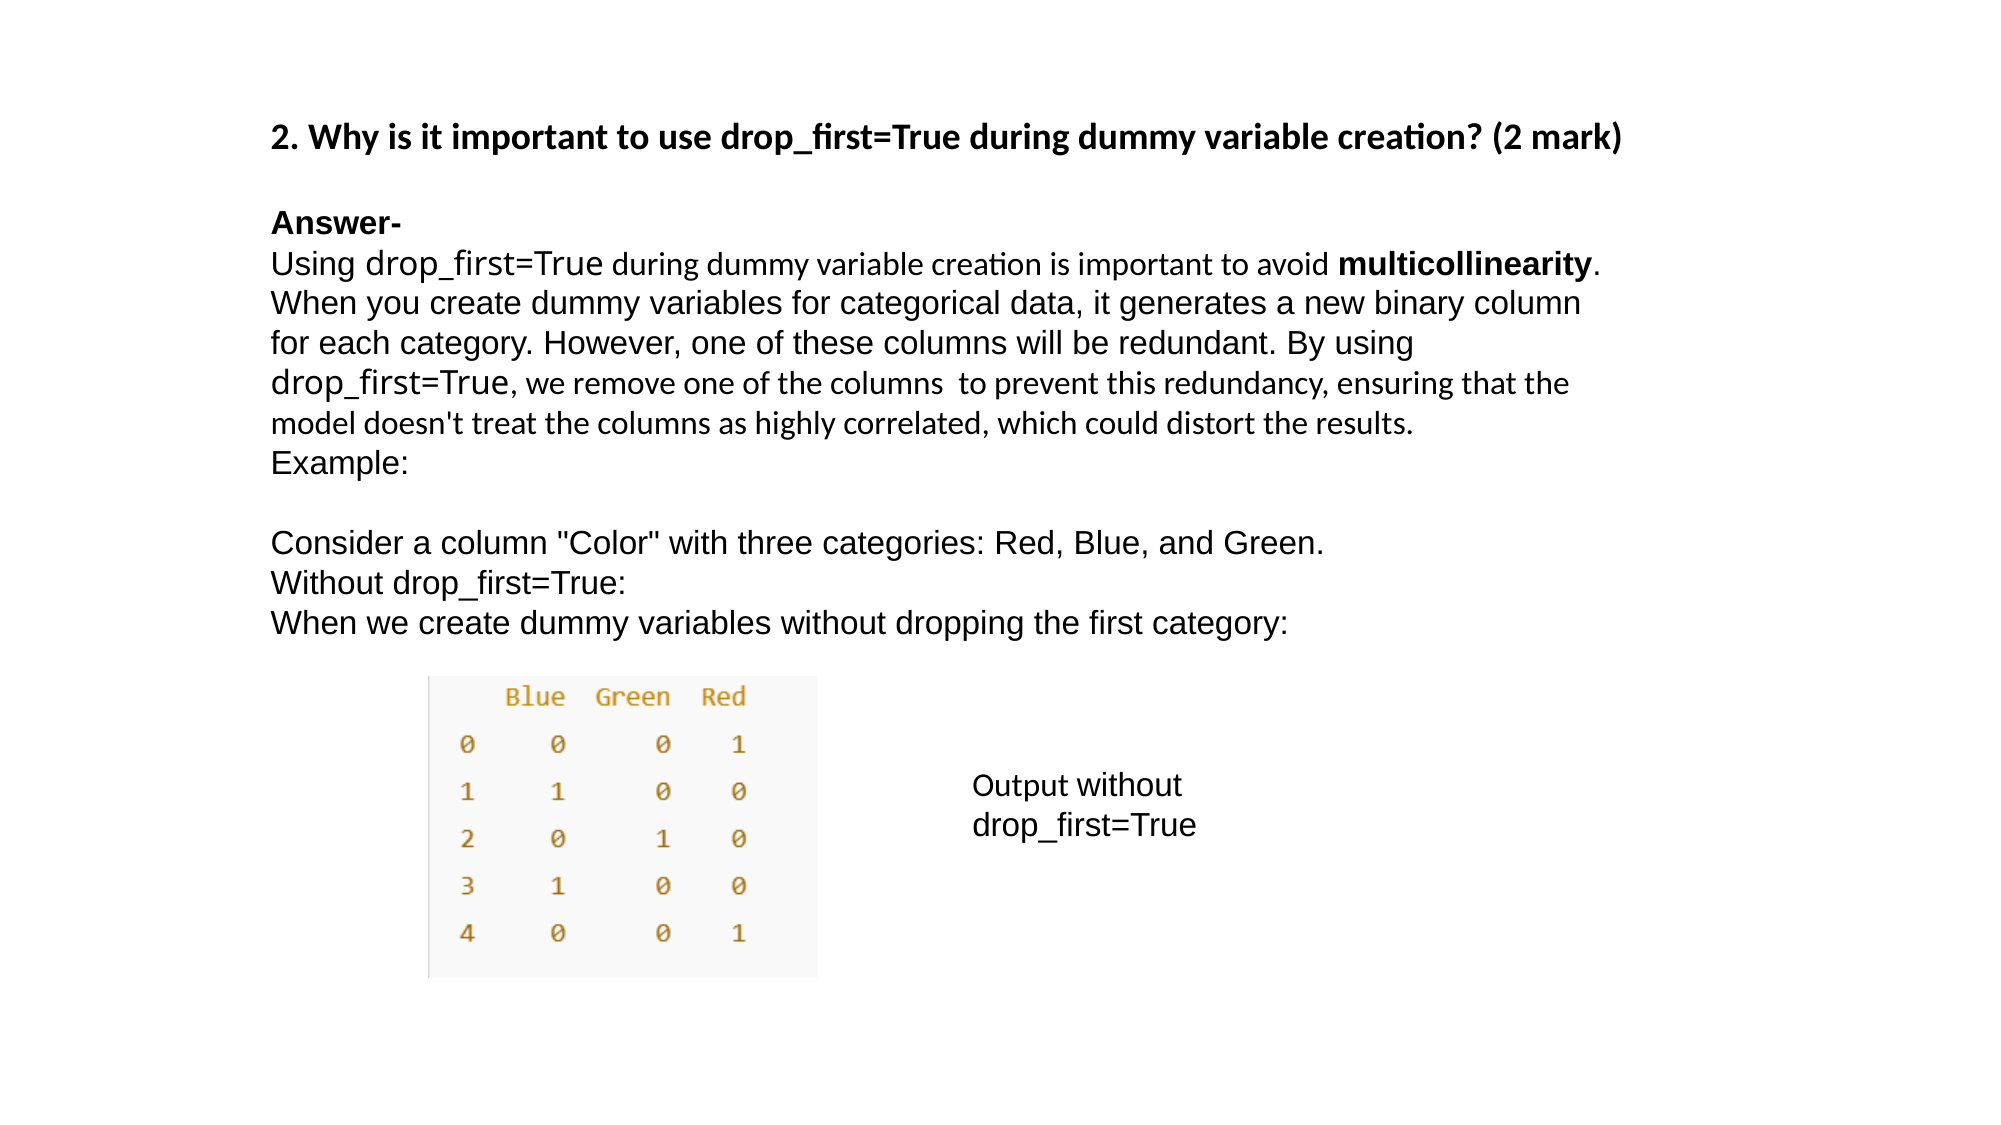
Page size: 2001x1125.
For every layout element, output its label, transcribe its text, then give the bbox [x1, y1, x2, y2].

picture [428, 677, 818, 978]
text_box 2. Why is it important to use drop_first=True during dummy variable creation? (2 mark) [255, 104, 1722, 166]
text_box Output without drop_first=True [957, 756, 1220, 852]
text_box Answer- Using drop_first=True during dummy variable creation is important to avoid multicollinearity. When you create dummy variables for categorical data, it generates a new binary column for each category. However, one of these columns will be redundant. By using drop_first=True, we remove one of the columns to prevent this redundancy, ensuring that the model doesn't treat the columns as highly correlated, which could distort the results. Example: Consider a column "Color" with three categories: Red, Blue, and Green. Without drop_first=True: When we create dummy variables without dropping the first category: [256, 194, 1631, 648]
